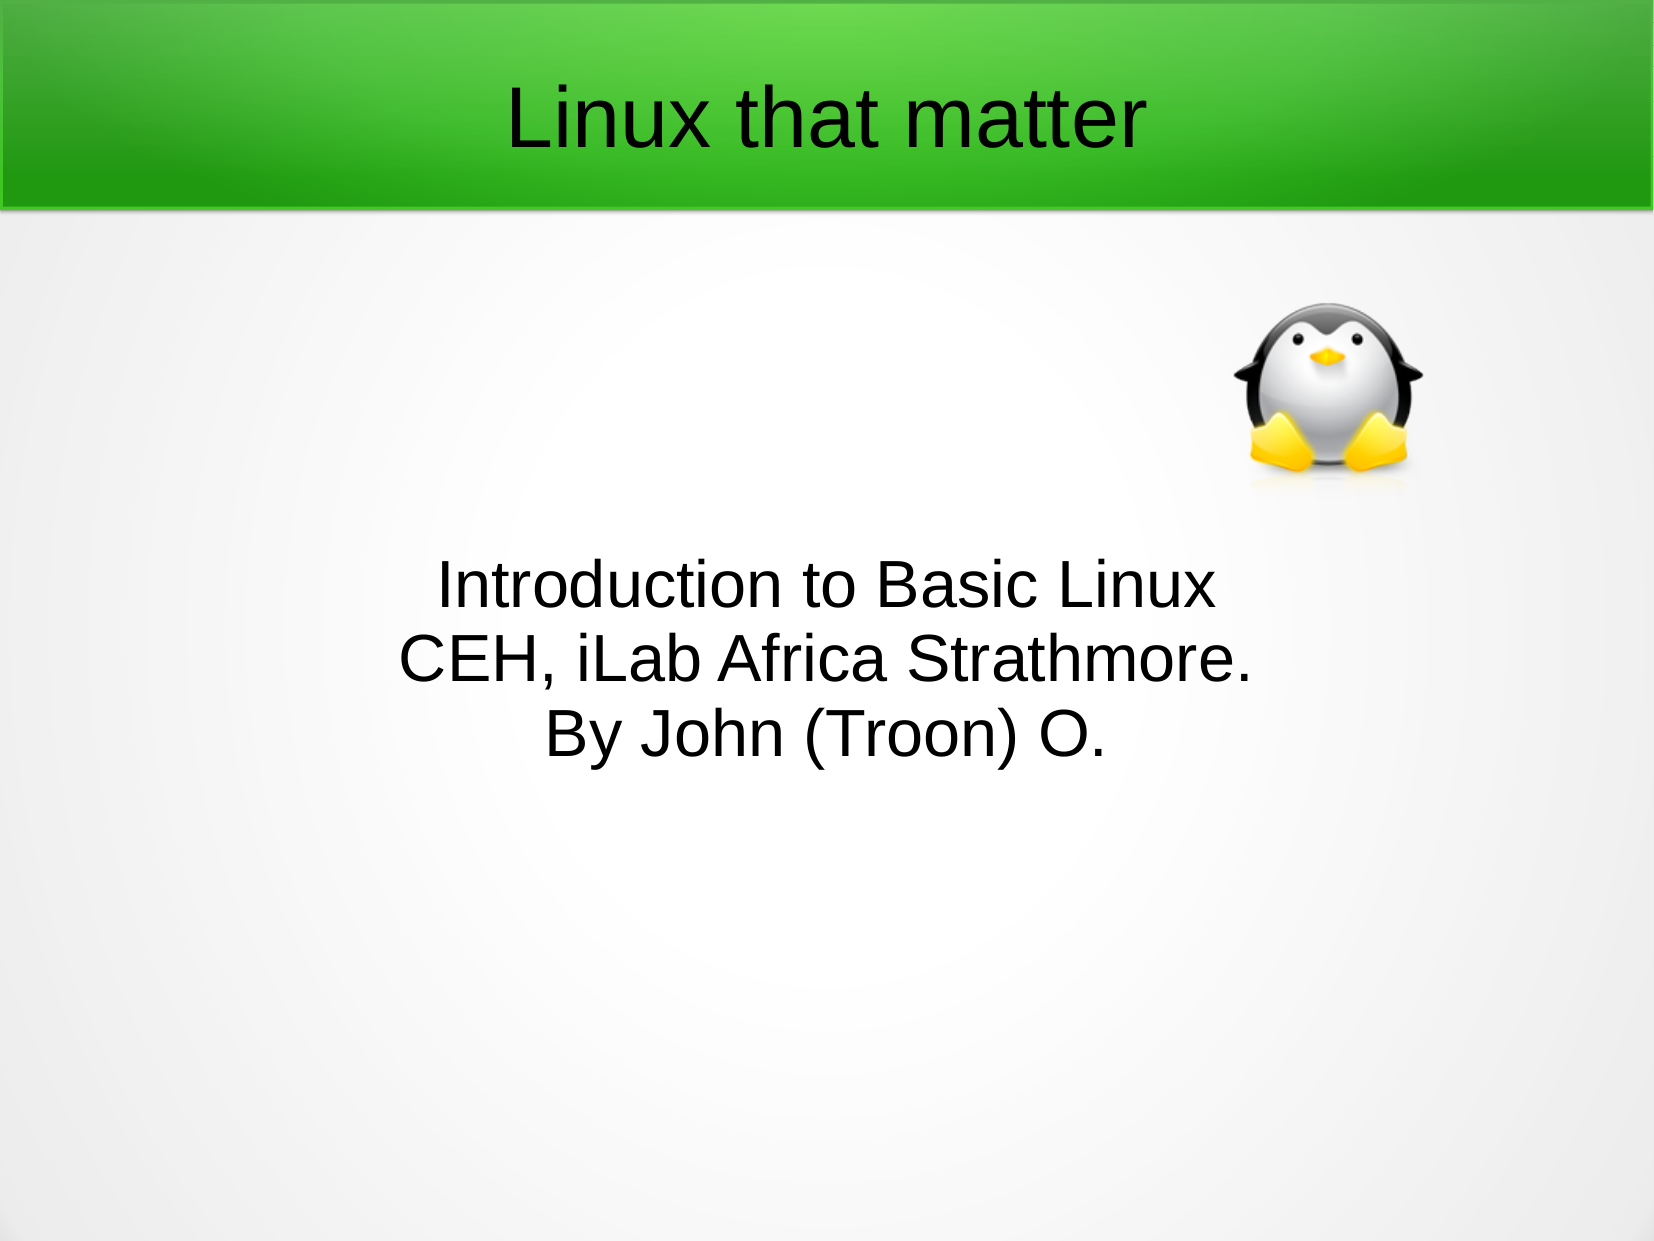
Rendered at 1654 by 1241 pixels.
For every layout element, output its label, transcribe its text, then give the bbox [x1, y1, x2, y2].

picture [1229, 300, 1430, 501]
title Linux that matter [82, 47, 1571, 189]
subtitle Introduction to Basic Linux CEH, iLab Africa Strathmore. By John (Troon) O. [82, 299, 1571, 1019]
